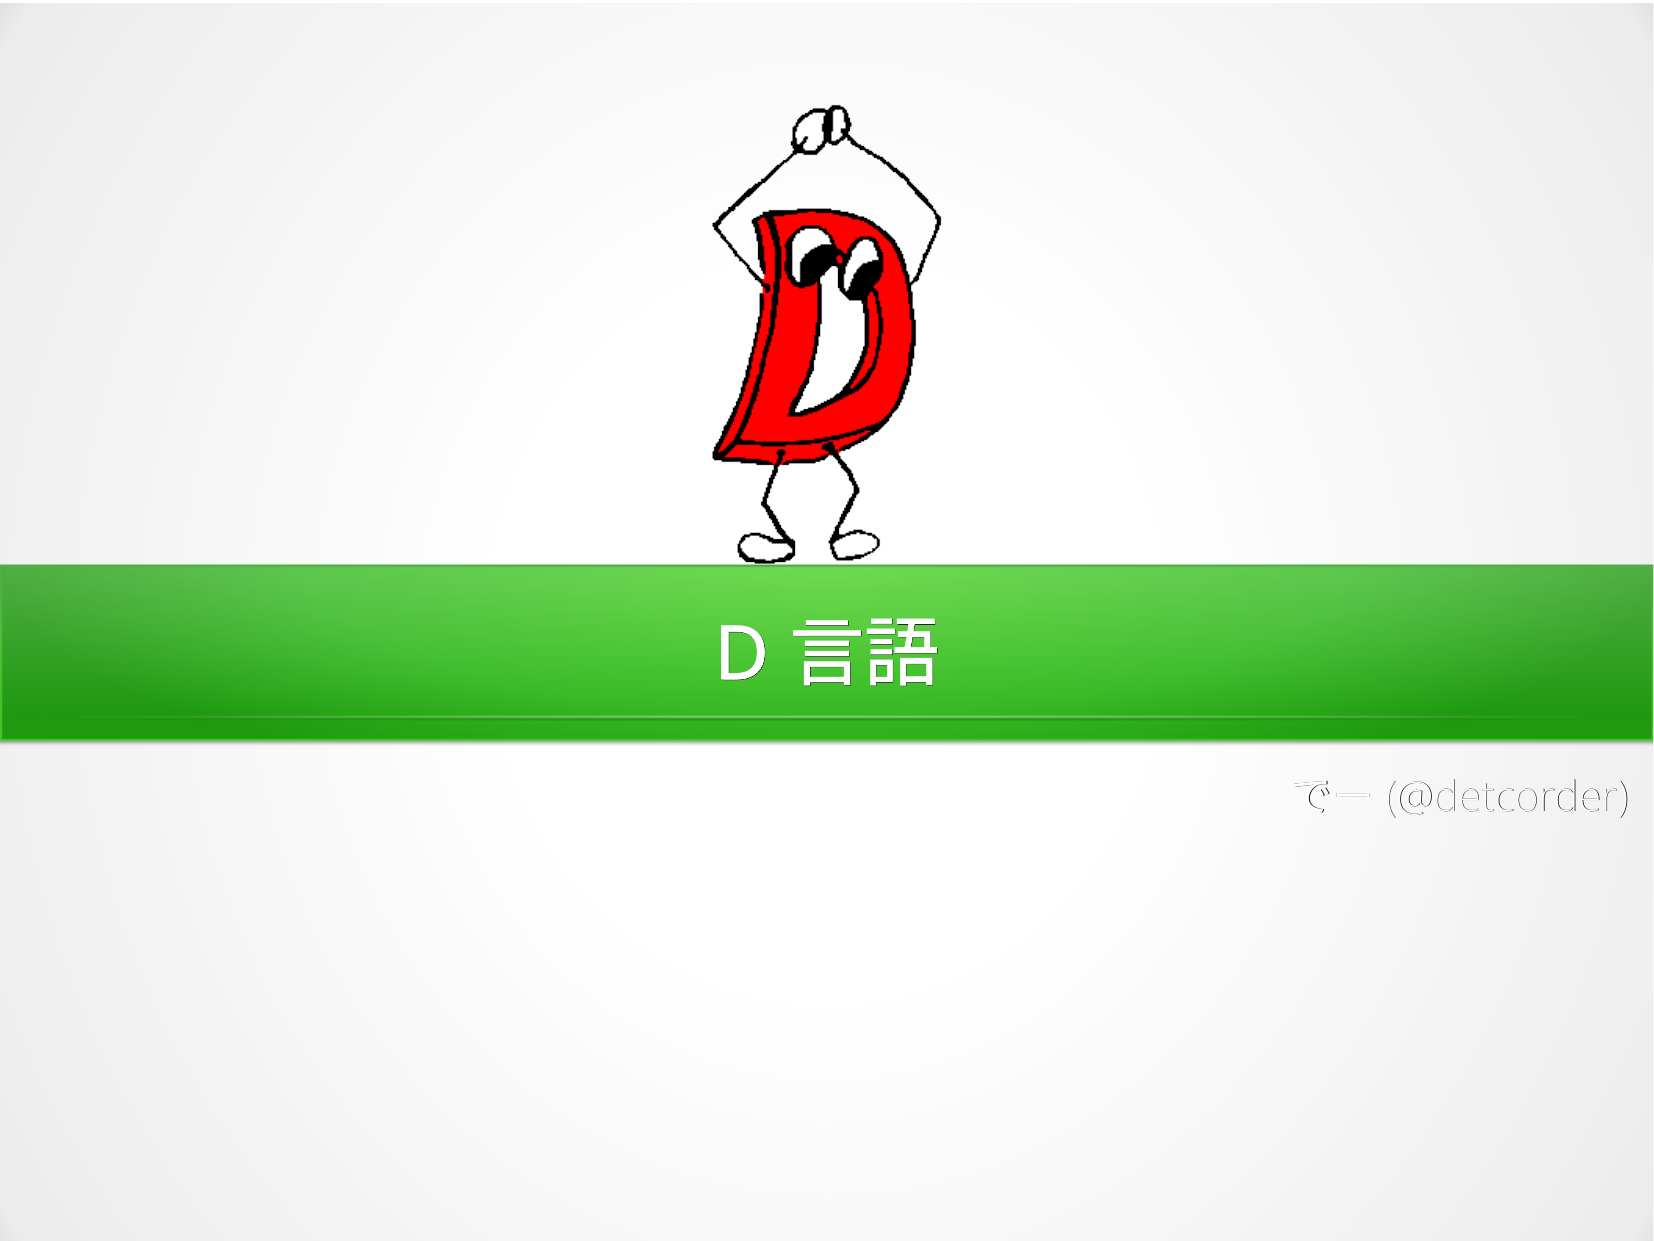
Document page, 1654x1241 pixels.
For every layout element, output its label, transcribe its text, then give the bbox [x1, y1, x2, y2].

text_box でー(@detcorder) [1275, 755, 1650, 815]
title D言語 [82, 578, 1571, 715]
picture [0, 3, 1654, 1241]
